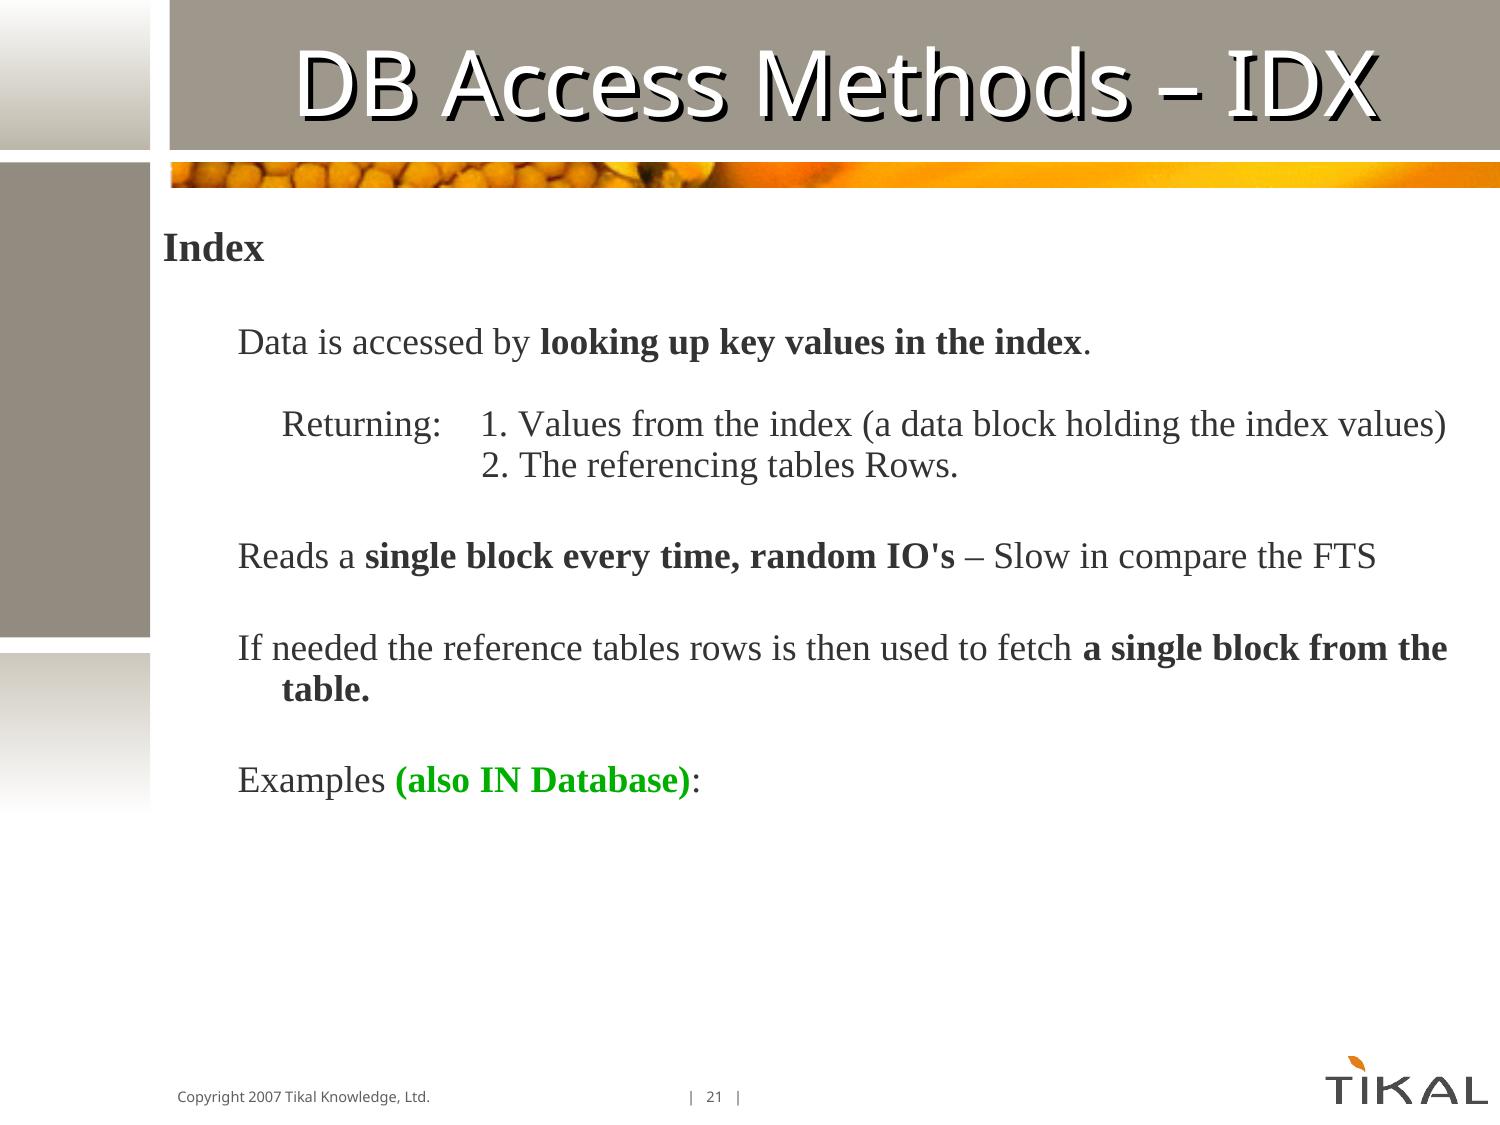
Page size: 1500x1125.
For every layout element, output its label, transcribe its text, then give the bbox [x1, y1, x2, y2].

picture [1312, 1034, 1500, 1125]
title DB Access Methods – IDX [169, 0, 1499, 192]
list Index Data is accessed by looking up key values in the index. Returning: 1. Values from the index (a data block holding the index values) 2. The referencing tables Rows. Reads a single block every time, random IO's – Slow in compare the FTS If needed the reference tables rows is then used to fetch a single block from the table. Examples (also IN Database): [162, 224, 1473, 1021]
